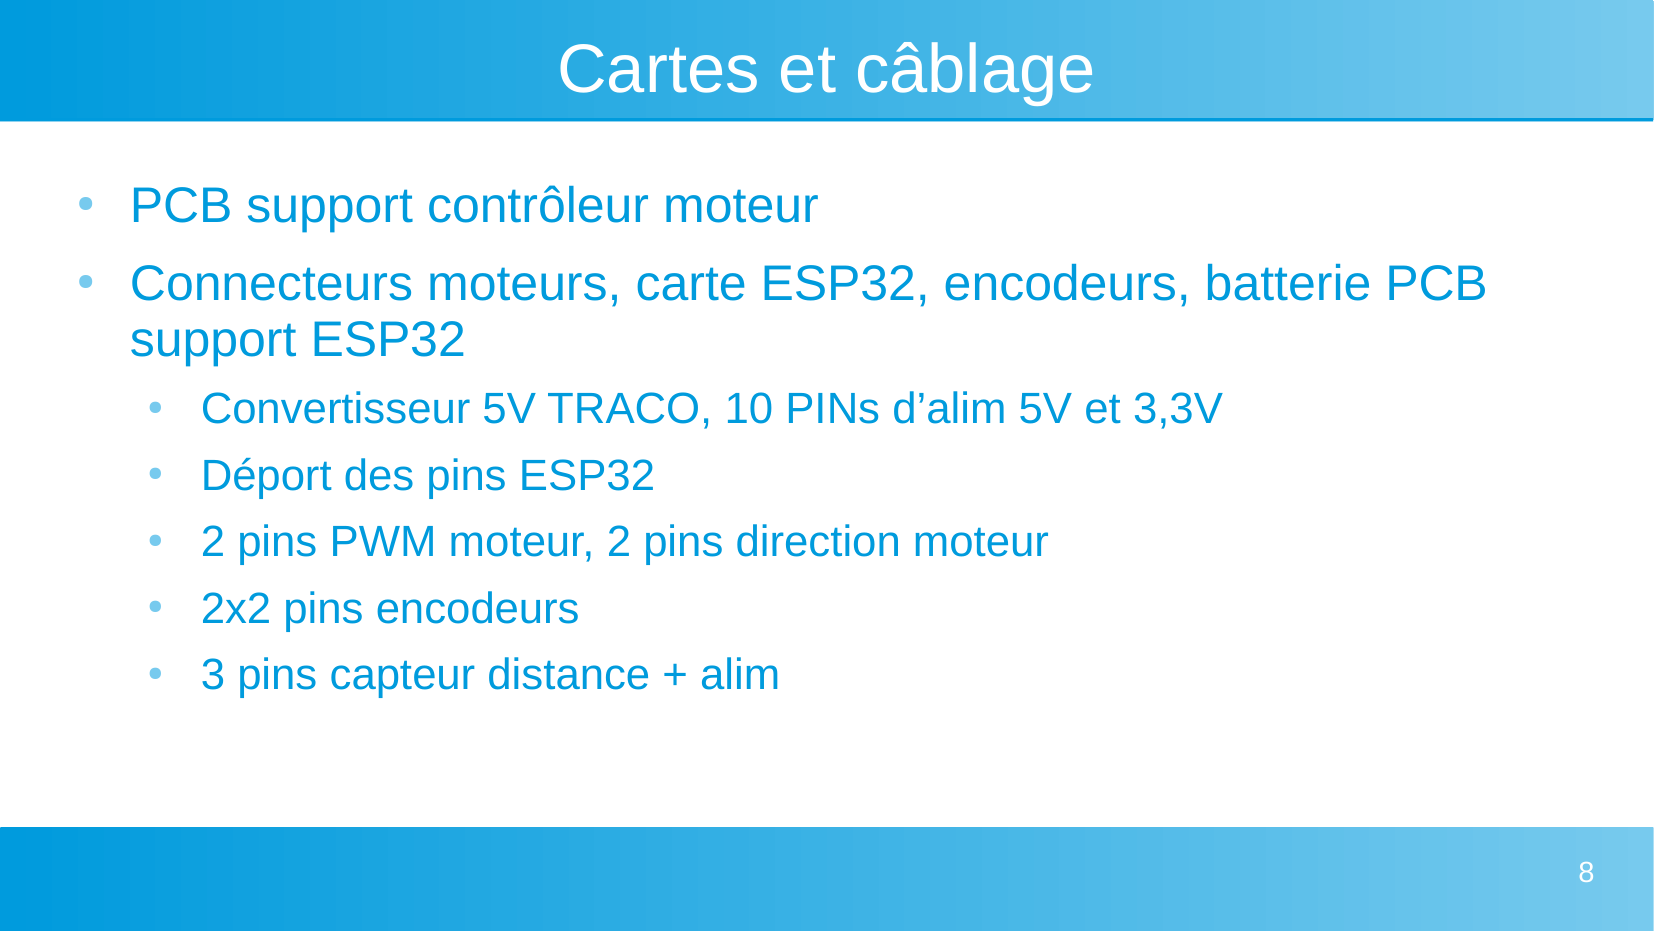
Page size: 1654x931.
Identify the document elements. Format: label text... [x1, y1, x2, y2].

list PCB support contrôleur moteur Connecteurs moteurs, carte ESP32, encodeurs, batterie PCB support ESP32 Convertisseur 5V TRACO, 10 PINs d’alim 5V et 3,3V Déport des pins ESP32 2 pins PWM moteur, 2 pins direction moteur 2x2 pins encodeurs 3 pins capteur distance + alim [59, 177, 1595, 768]
title Cartes et câblage [59, 29, 1595, 108]
